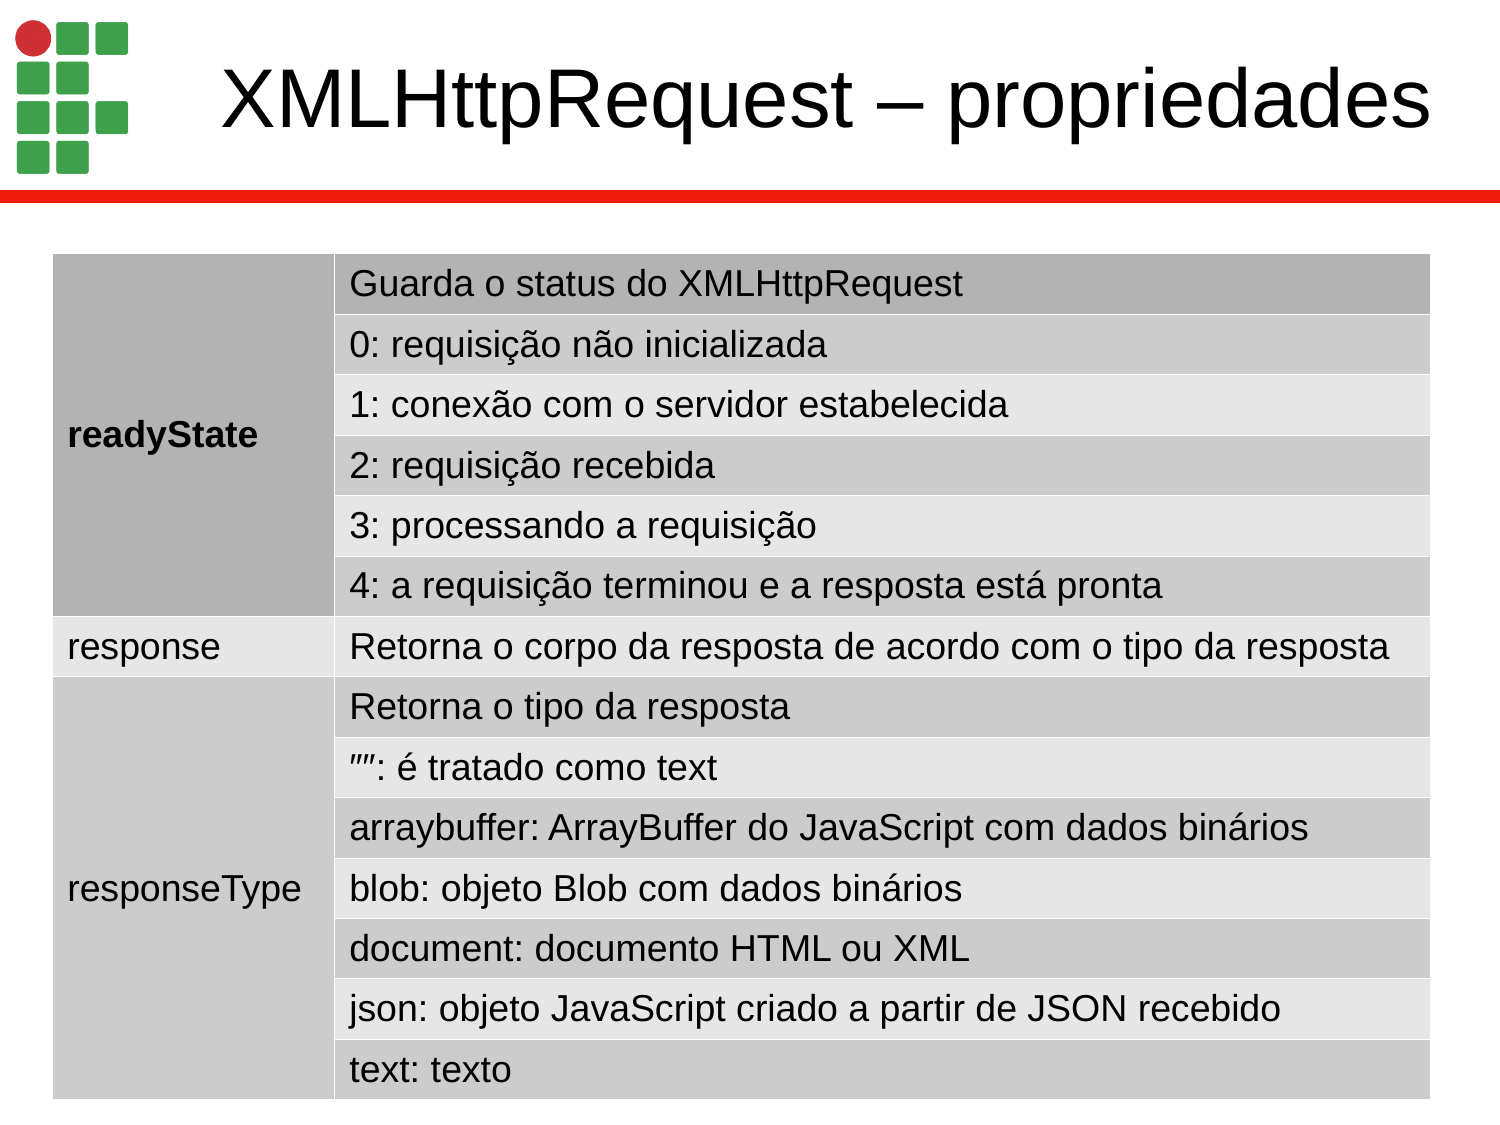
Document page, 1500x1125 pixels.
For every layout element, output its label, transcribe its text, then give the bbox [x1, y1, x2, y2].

table_cell 0: requisição não inicializada [335, 315, 1430, 374]
table_cell 2: requisição recebida [335, 436, 1430, 495]
table_cell json: objeto JavaScript criado a partir de JSON recebido [335, 979, 1430, 1039]
table_cell 1: conexão com o servidor estabelecida [335, 375, 1430, 435]
table_cell responseType [53, 677, 334, 1099]
table_cell blob: objeto Blob com dados binários [335, 859, 1430, 918]
picture [14, 16, 130, 178]
table_header readyState [53, 254, 334, 616]
table_cell response [53, 617, 334, 676]
table_cell arraybuffer: ArrayBuffer do JavaScript com dados binários [335, 798, 1430, 858]
title XMLHttpRequest – propriedades [153, 0, 1500, 202]
table_cell document: documento HTML ou XML [335, 919, 1430, 978]
table_cell ″″: é tratado como text [335, 738, 1430, 797]
table_cell 3: processando a requisição [335, 496, 1430, 556]
table_cell 4: a requisição terminou e a resposta está pronta [335, 557, 1430, 616]
table_cell Retorna o tipo da resposta [335, 677, 1430, 737]
table_header Guarda o status do XMLHttpRequest [335, 254, 1430, 314]
table_cell text: texto [335, 1040, 1430, 1099]
table_cell Retorna o corpo da resposta de acordo com o tipo da resposta [335, 617, 1430, 676]
